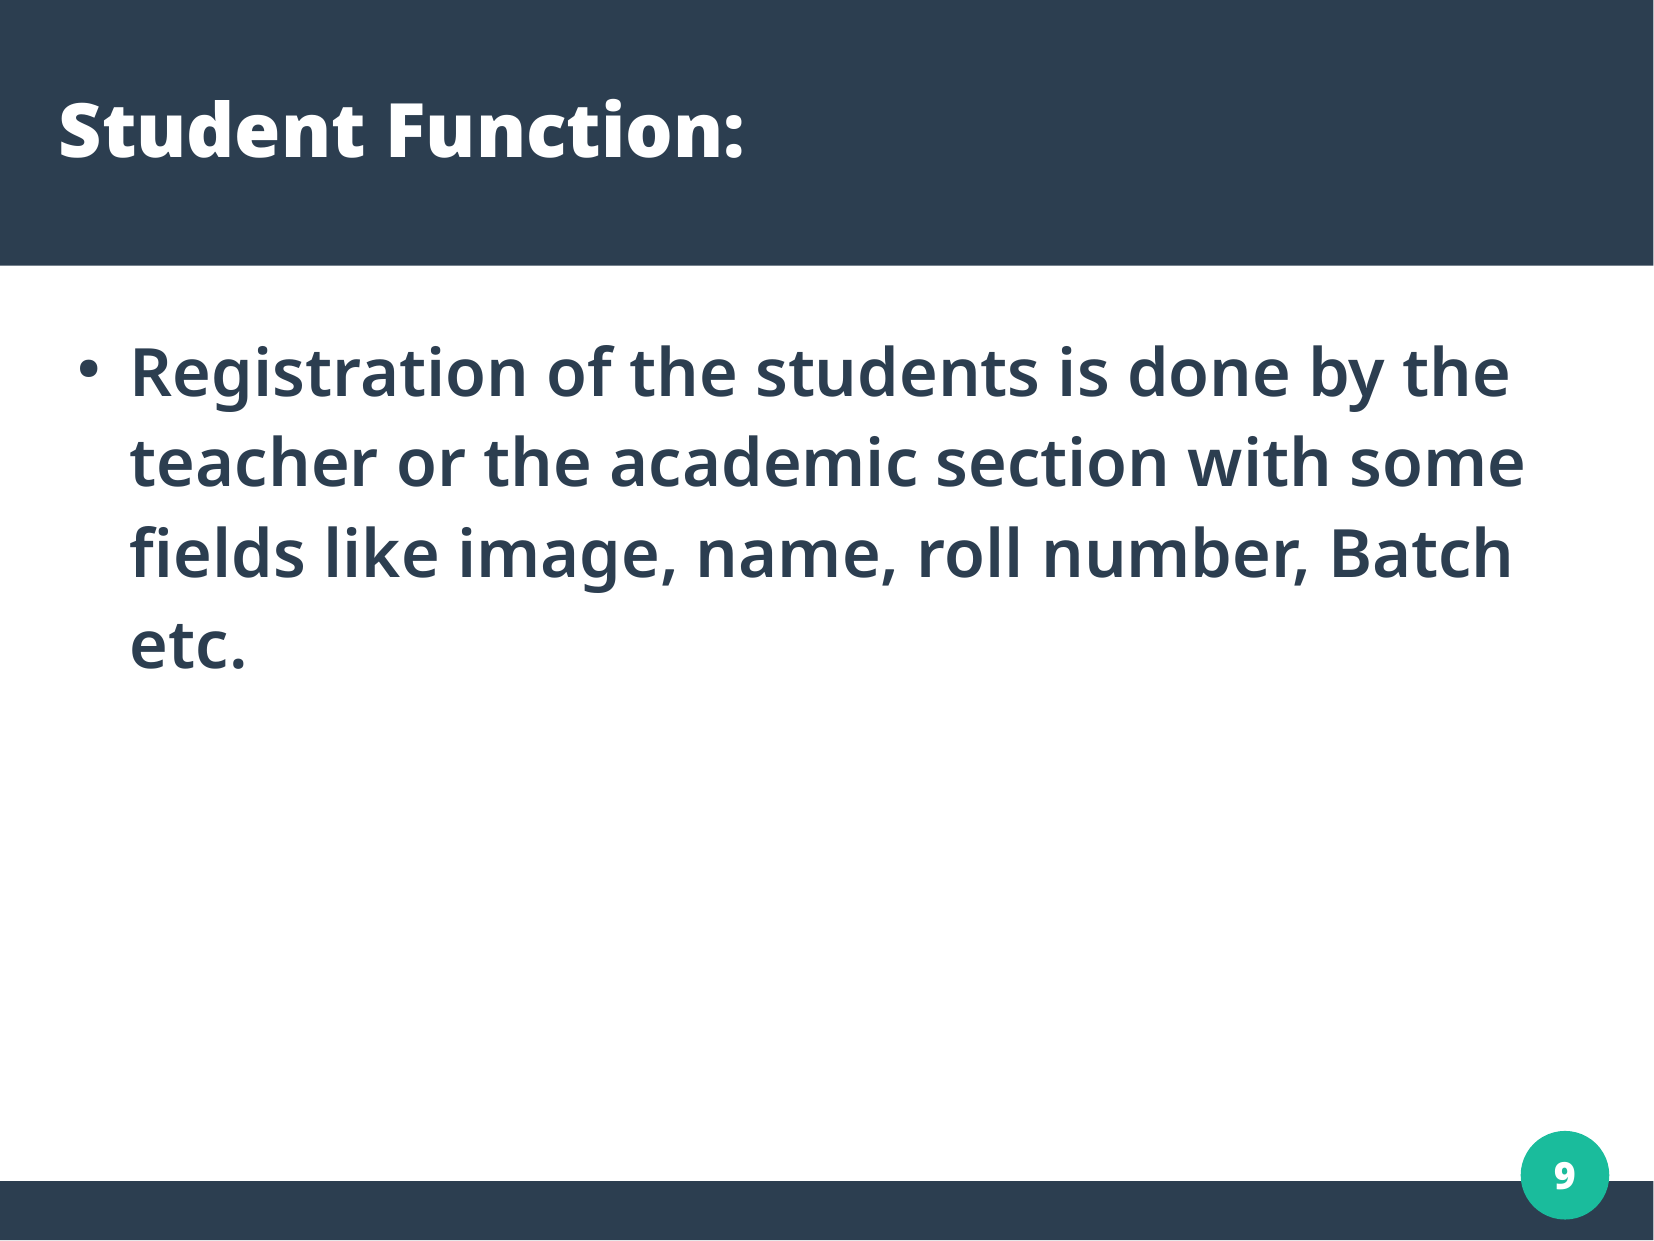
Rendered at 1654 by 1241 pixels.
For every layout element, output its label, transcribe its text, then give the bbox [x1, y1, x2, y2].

title Student Function: [59, 49, 1595, 207]
list Registration of the students is done by the teacher or the academic section with some fields like image, name, roll number, Batch etc. [59, 324, 1595, 1152]
